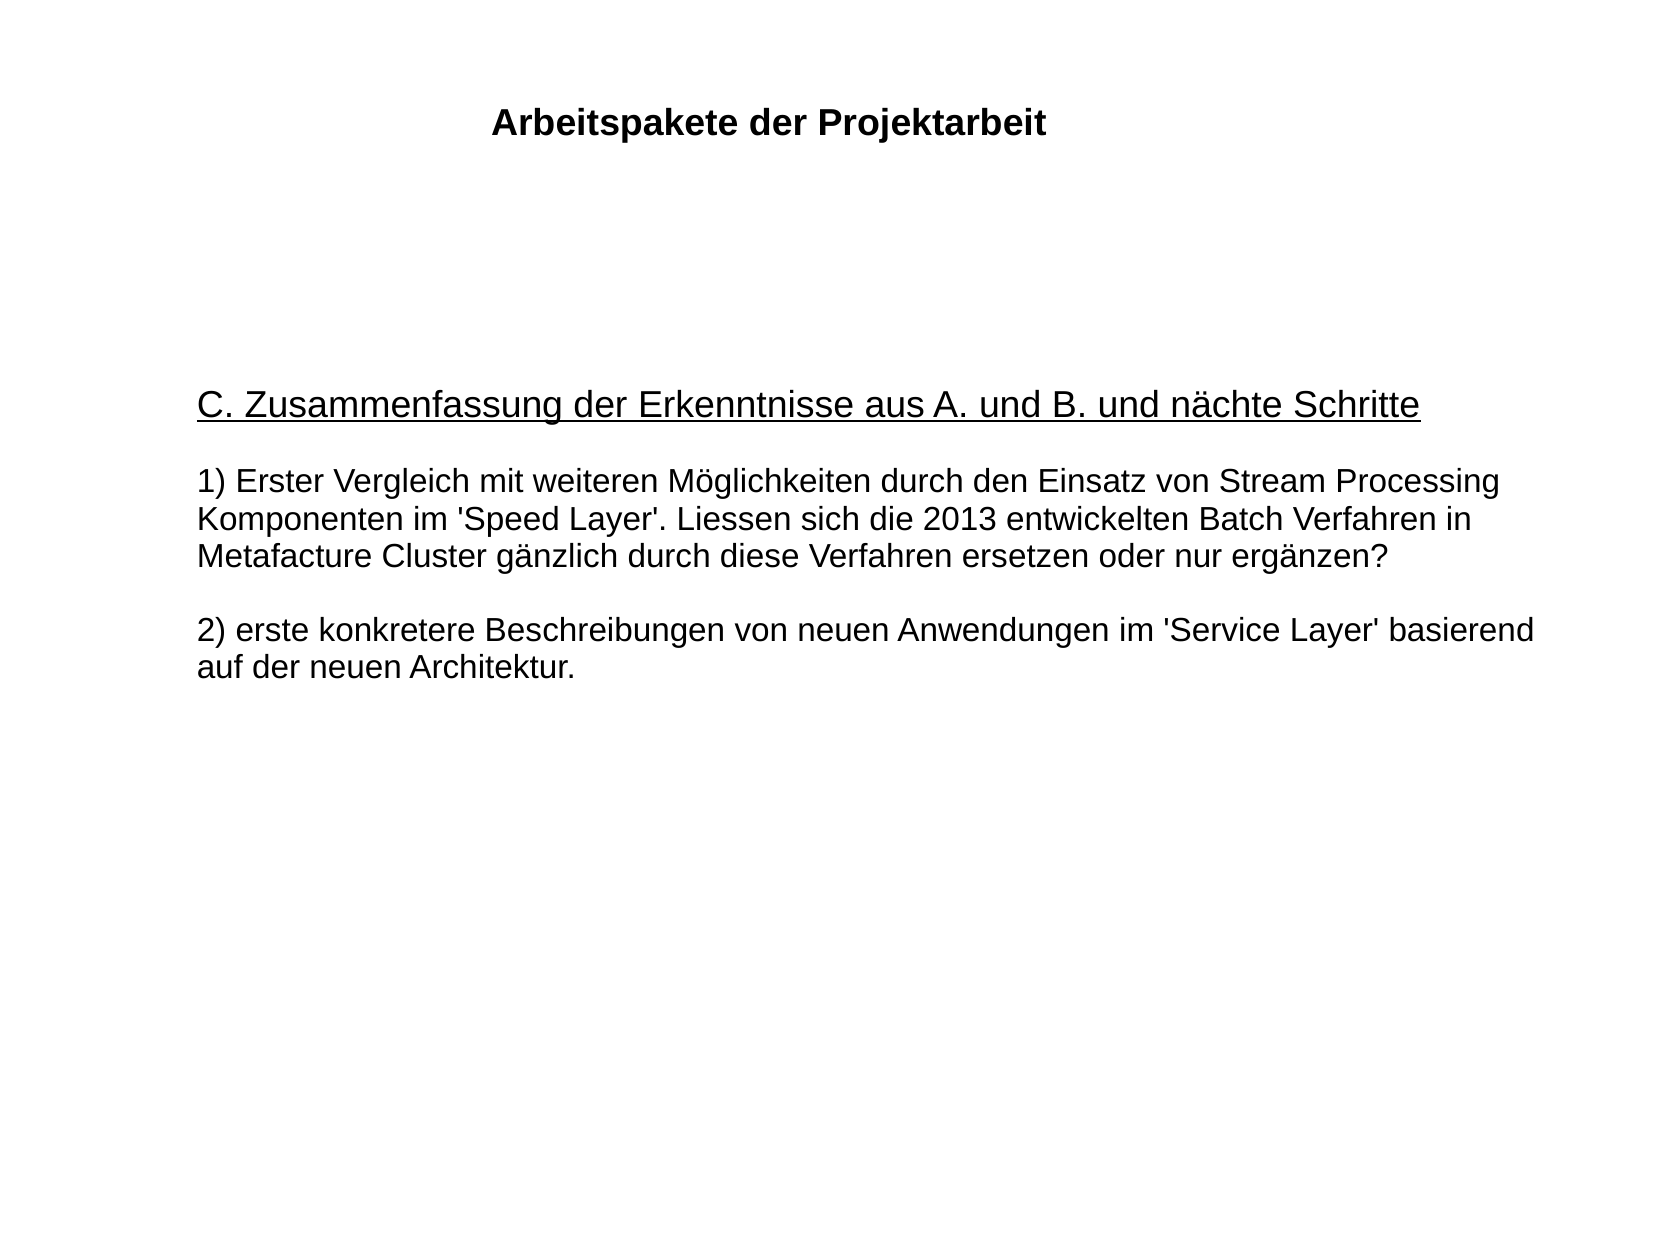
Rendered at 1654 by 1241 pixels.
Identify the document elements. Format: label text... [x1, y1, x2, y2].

title C. Zusammenfassung der Erkenntnisse aus A. und B. und nächte Schritte 1) Erster Vergleich mit weiteren Möglichkeiten durch den Einsatz von Stream Processing Komponenten im 'Speed Layer'. Liessen sich die 2013 entwickelten Batch Verfahren in Metafacture Cluster gänzlich durch diese Verfahren ersetzen oder nur ergänzen? 2) erste konkretere Beschreibungen von neuen Anwendungen im 'Service Layer' basierend auf der neuen Architektur. [150, 379, 1568, 691]
title [337, 64, 1201, 196]
